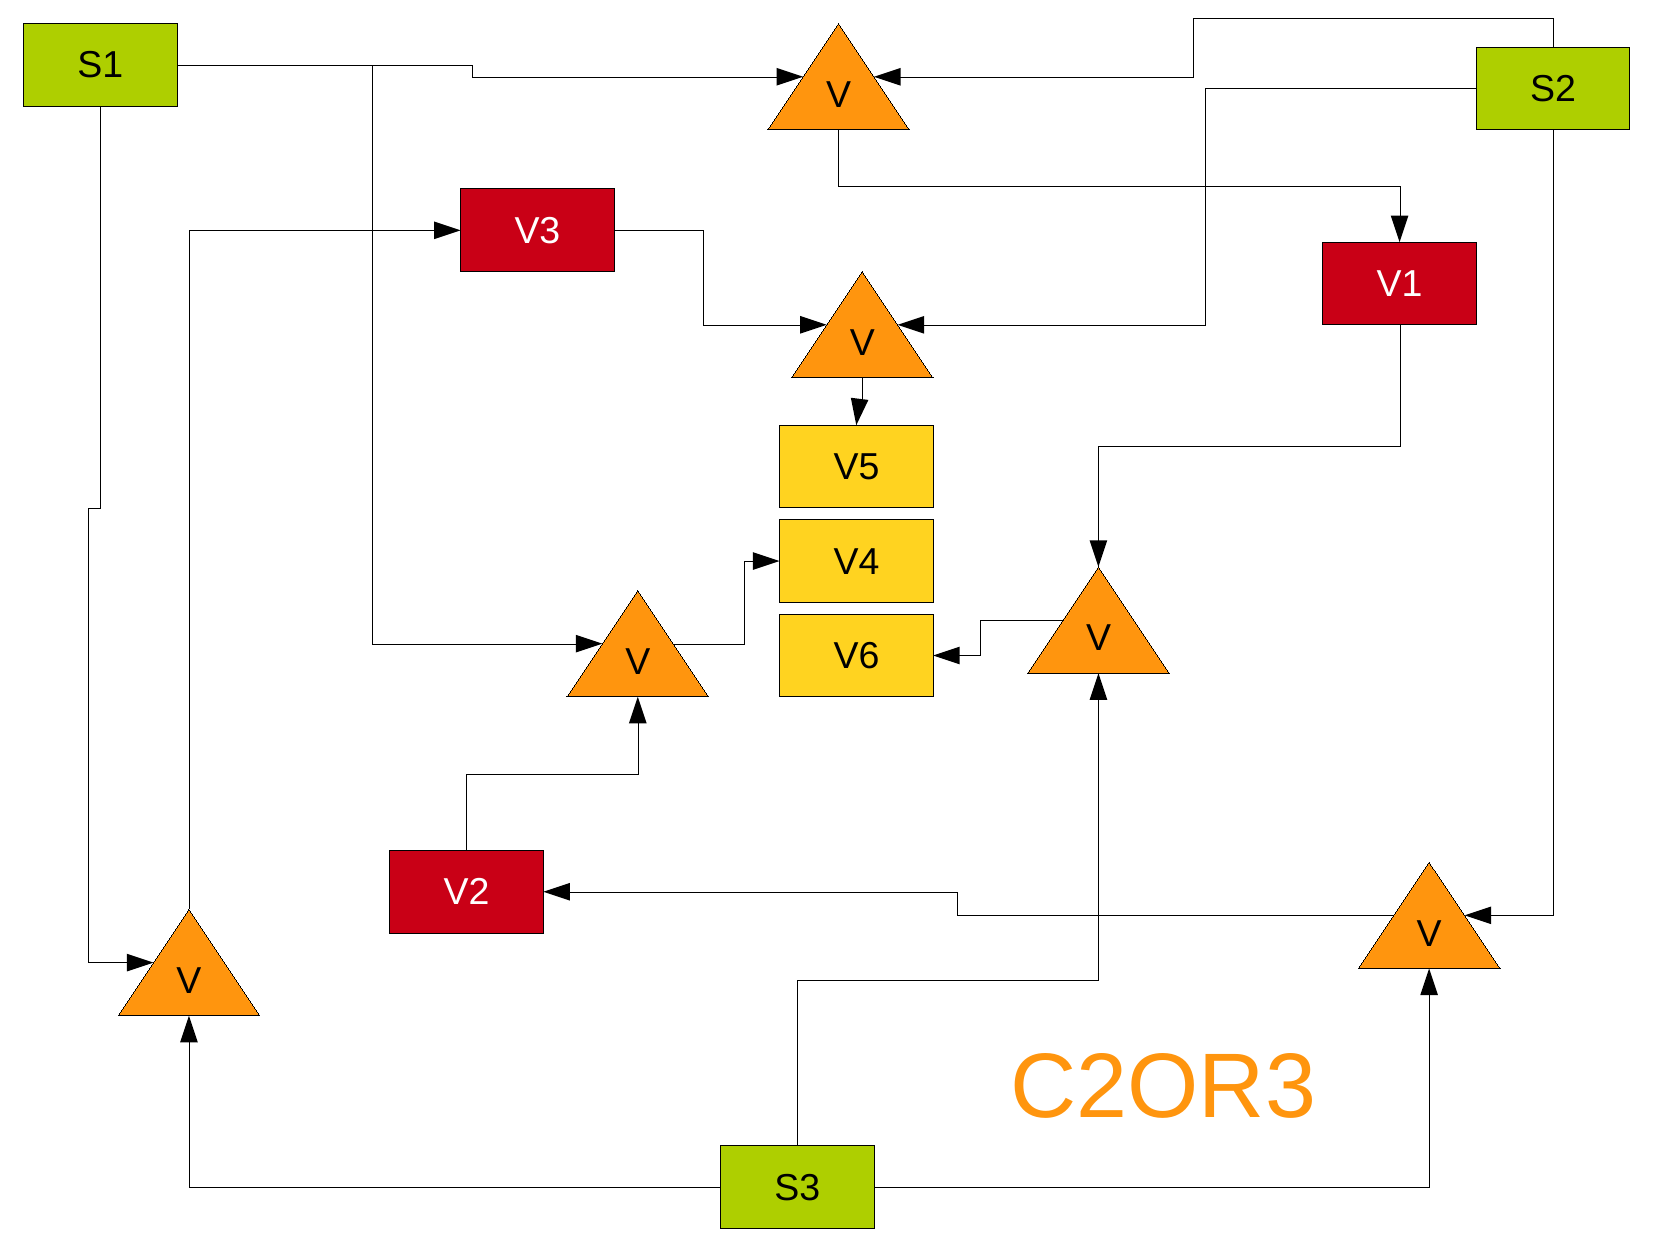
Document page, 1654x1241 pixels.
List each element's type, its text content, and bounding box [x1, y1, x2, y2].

text_box C2OR3 [1003, 1003, 1323, 1168]
text_box V2 [389, 850, 544, 934]
text_box V [1027, 567, 1170, 674]
text_box V [791, 271, 934, 378]
text_box V3 [460, 188, 615, 272]
text_box V [767, 23, 910, 130]
text_box V1 [1322, 242, 1477, 325]
text_box V6 [779, 614, 934, 697]
text_box V4 [779, 519, 934, 603]
text_box V [1358, 862, 1501, 969]
text_box S2 [1476, 47, 1630, 130]
text_box V [118, 909, 260, 1016]
text_box V5 [779, 425, 934, 508]
text_box V [566, 590, 709, 697]
text_box S1 [23, 23, 178, 107]
text_box S3 [720, 1145, 875, 1229]
